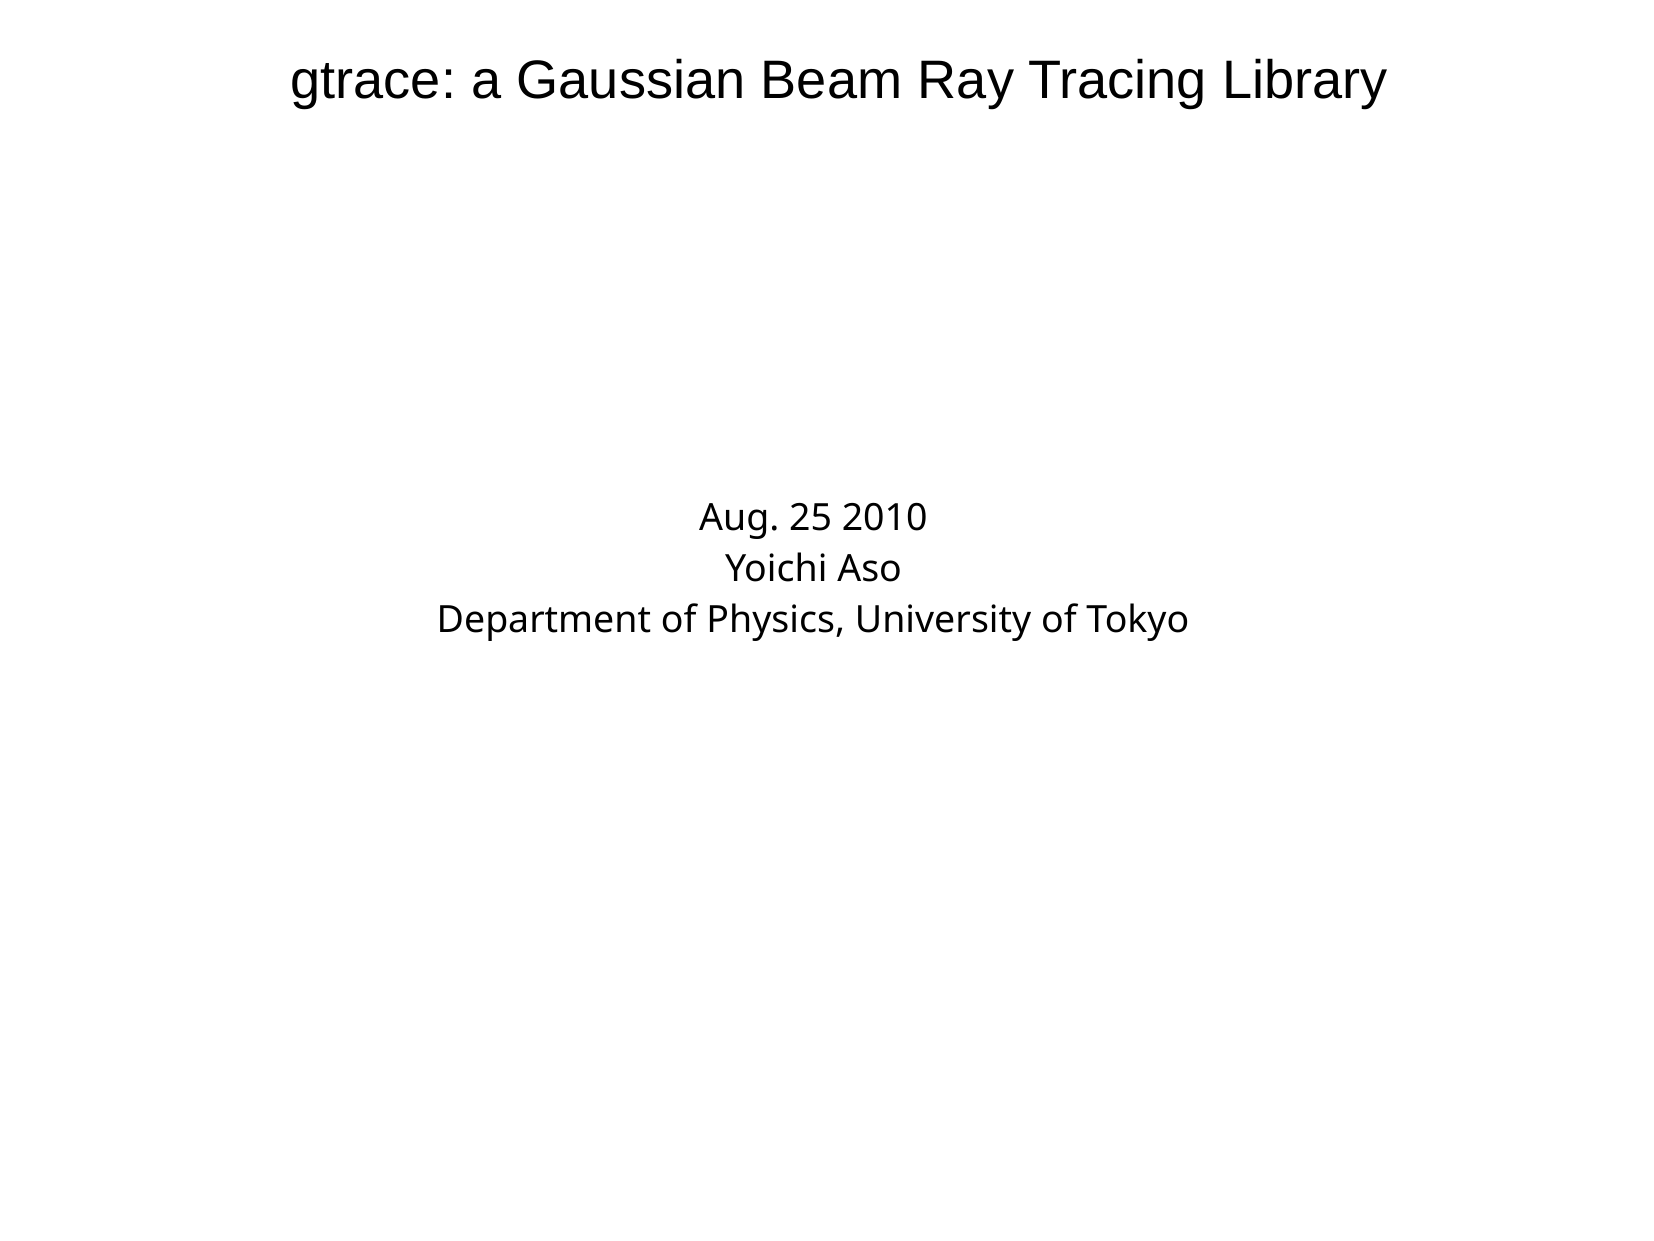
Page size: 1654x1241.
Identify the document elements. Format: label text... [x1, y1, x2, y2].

text_box gtrace: a Gaussian Beam Ray Tracing Library [275, 42, 1405, 118]
text_box Aug. 25 2010 Yoichi Aso Department of Physics, University of Tokyo [424, 483, 1203, 619]
